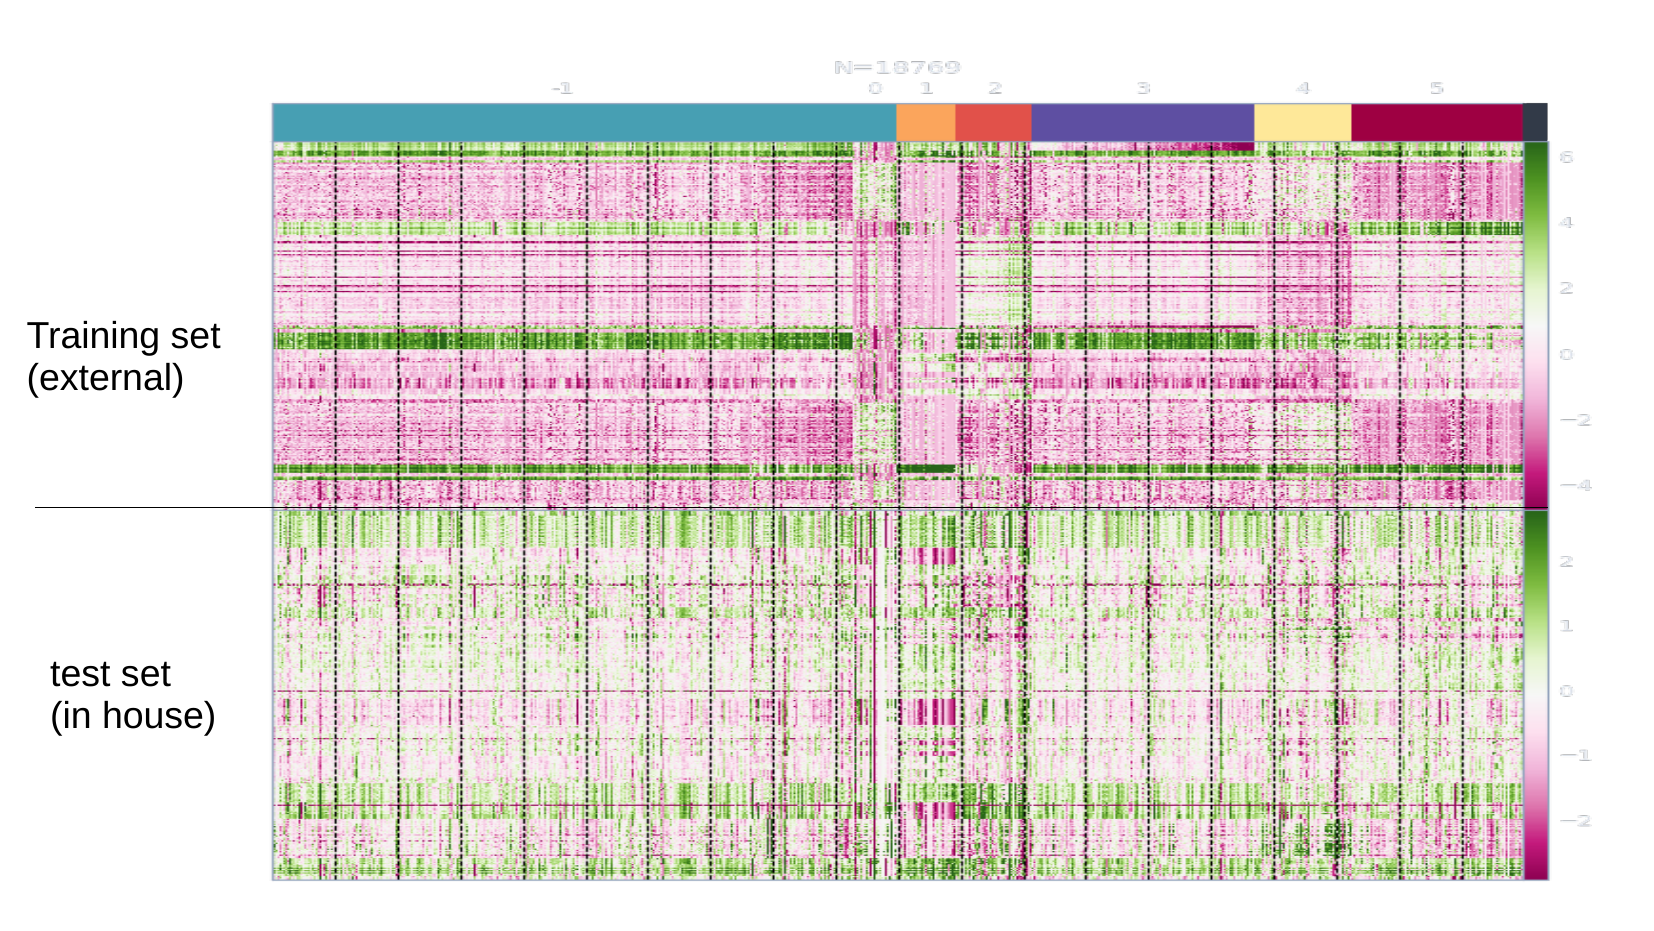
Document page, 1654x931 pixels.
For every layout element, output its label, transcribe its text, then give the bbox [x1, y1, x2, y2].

picture [259, 52, 1607, 888]
text_box test set (in house) [35, 645, 260, 787]
text_box Training set (external) [11, 307, 260, 406]
